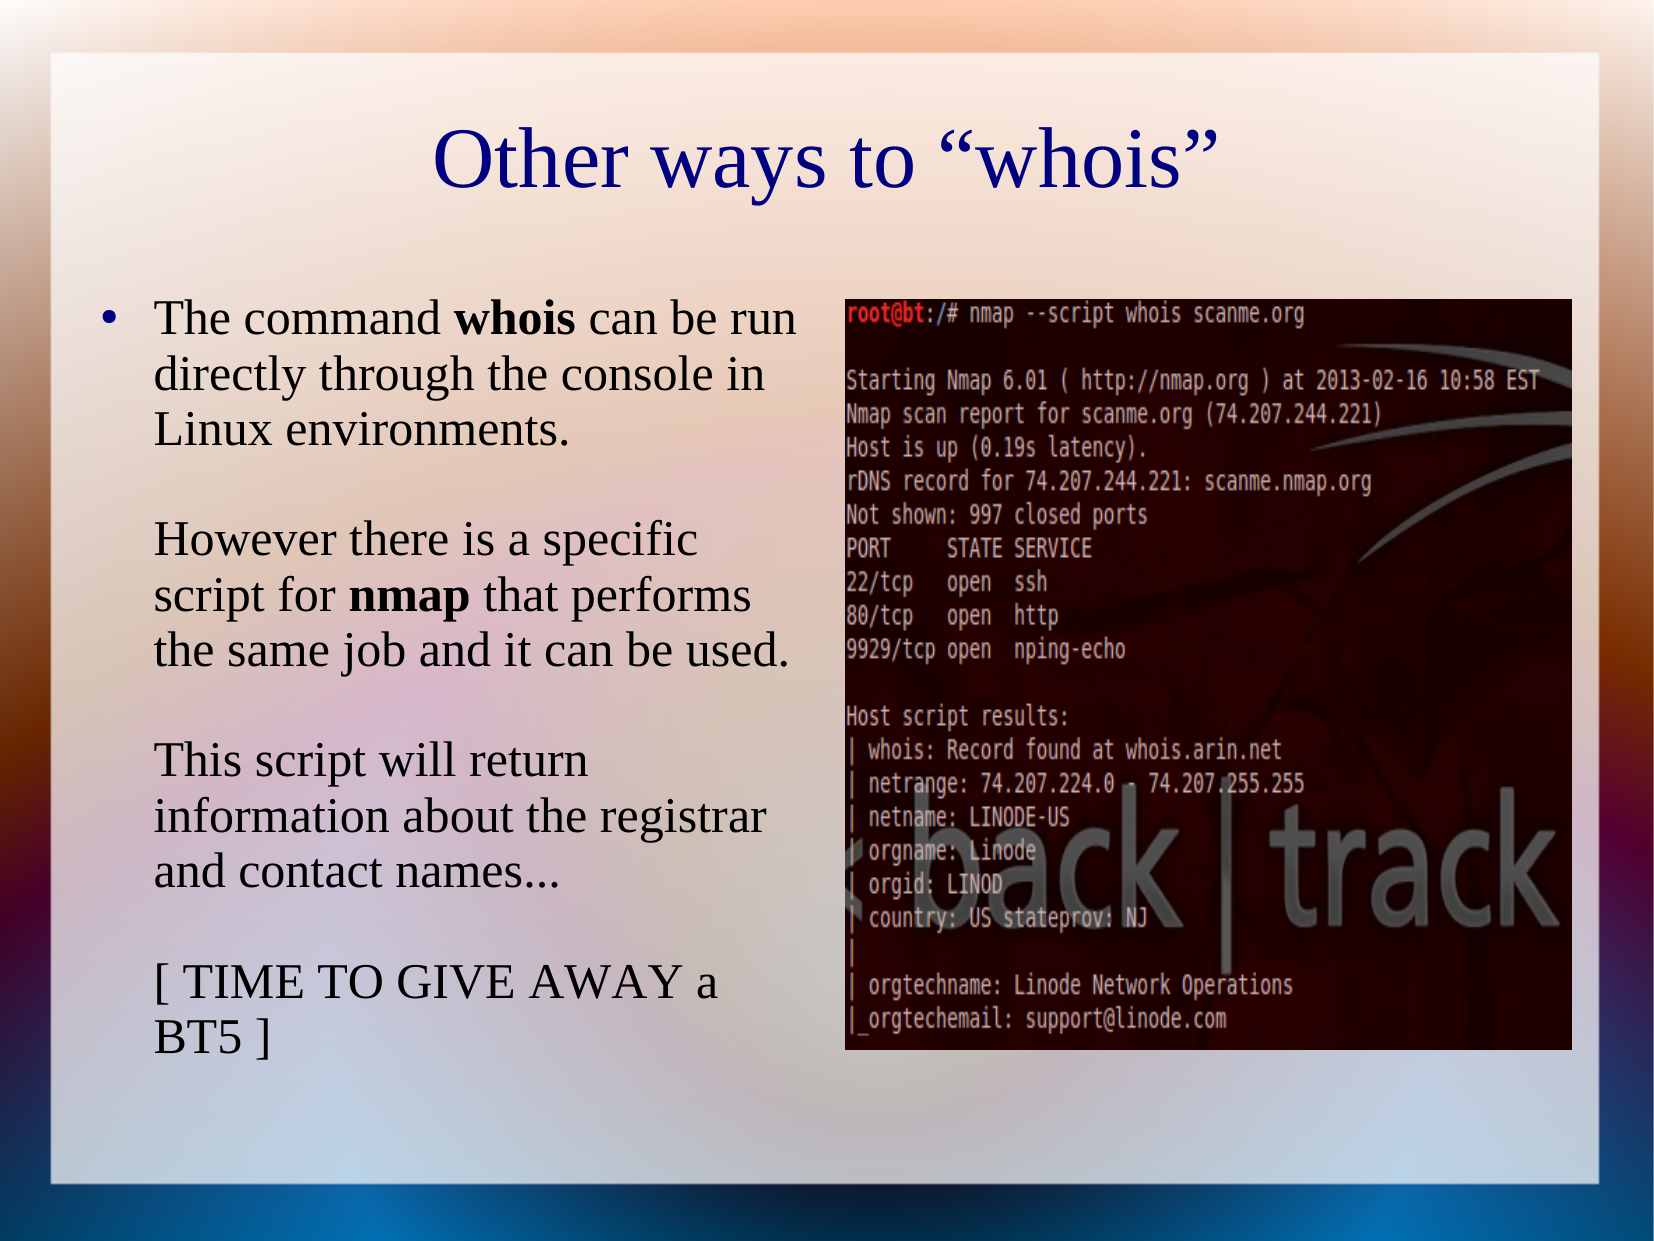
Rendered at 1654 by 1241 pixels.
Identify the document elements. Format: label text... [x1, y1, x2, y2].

list The command whois can be run directly through the console in Linux environments. However there is a specific script for nmap that performs the same job and it can be used. This script will return information about the registrar and contact names... [ TIME TO GIVE AWAY a BT5 ] [82, 290, 809, 1080]
picture [0, 0, 1654, 1241]
title Other ways to “whois” [82, 55, 1571, 263]
